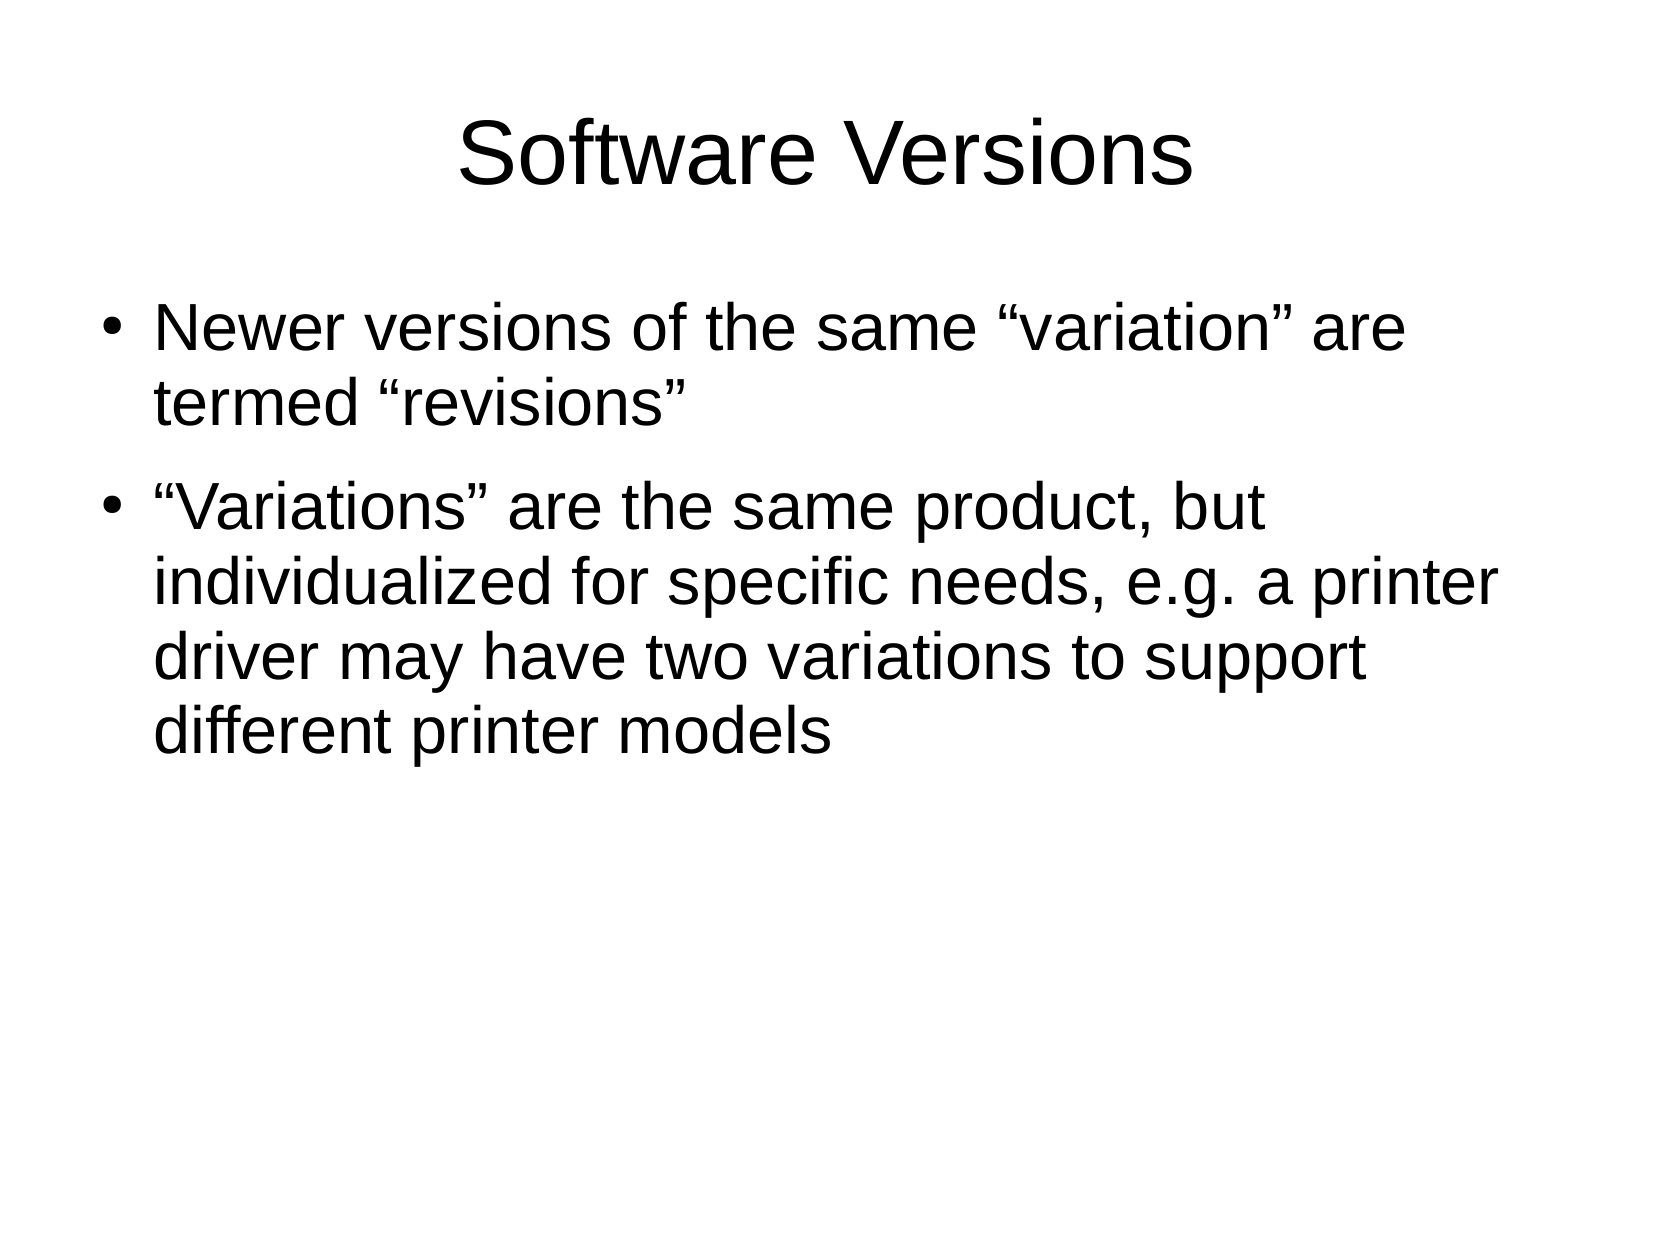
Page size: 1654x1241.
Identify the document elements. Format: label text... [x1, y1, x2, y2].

title Software Versions [82, 49, 1571, 257]
list Newer versions of the same “variation” are termed “revisions” “Variations” are the same product, but individualized for specific needs, e.g. a printer driver may have two variations to support different printer models [82, 290, 1571, 1010]
